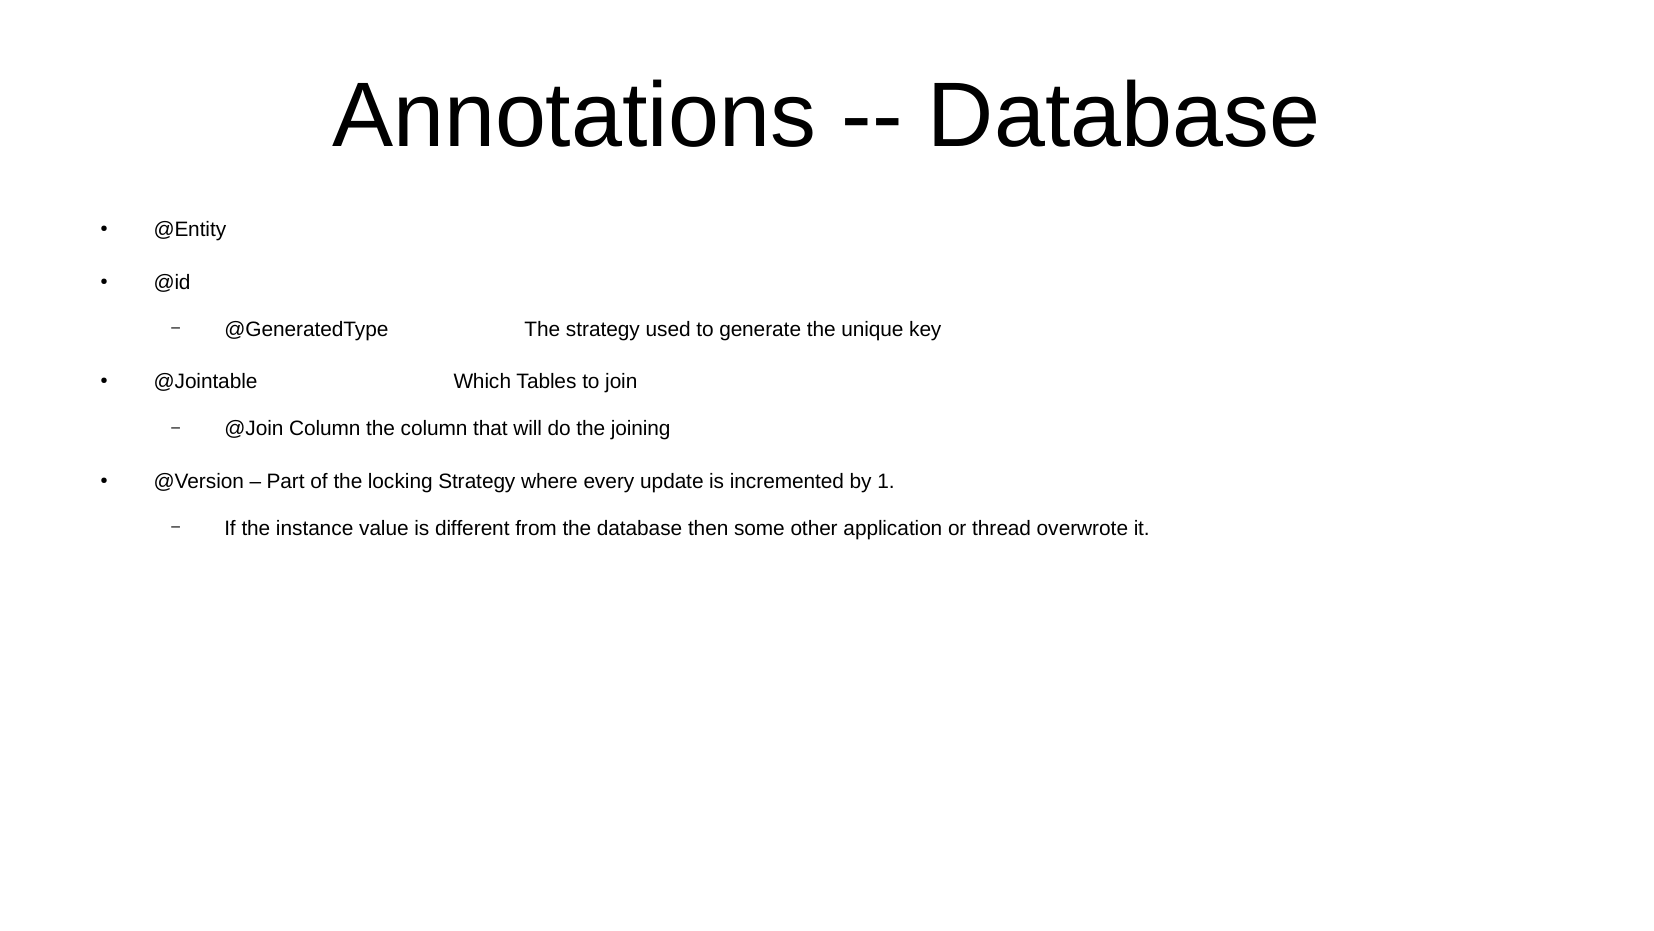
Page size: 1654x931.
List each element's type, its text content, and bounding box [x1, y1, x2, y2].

title Annotations -- Database [82, 37, 1571, 193]
list @Entity @id @GeneratedType The strategy used to generate the unique key @Jointable Which Tables to join @Join Column the column that will do the joining @Version – Part of the locking Strategy where every update is incremented by 1. If the instance value is different from the database then some other application or thread overwrote it. [82, 217, 1571, 758]
